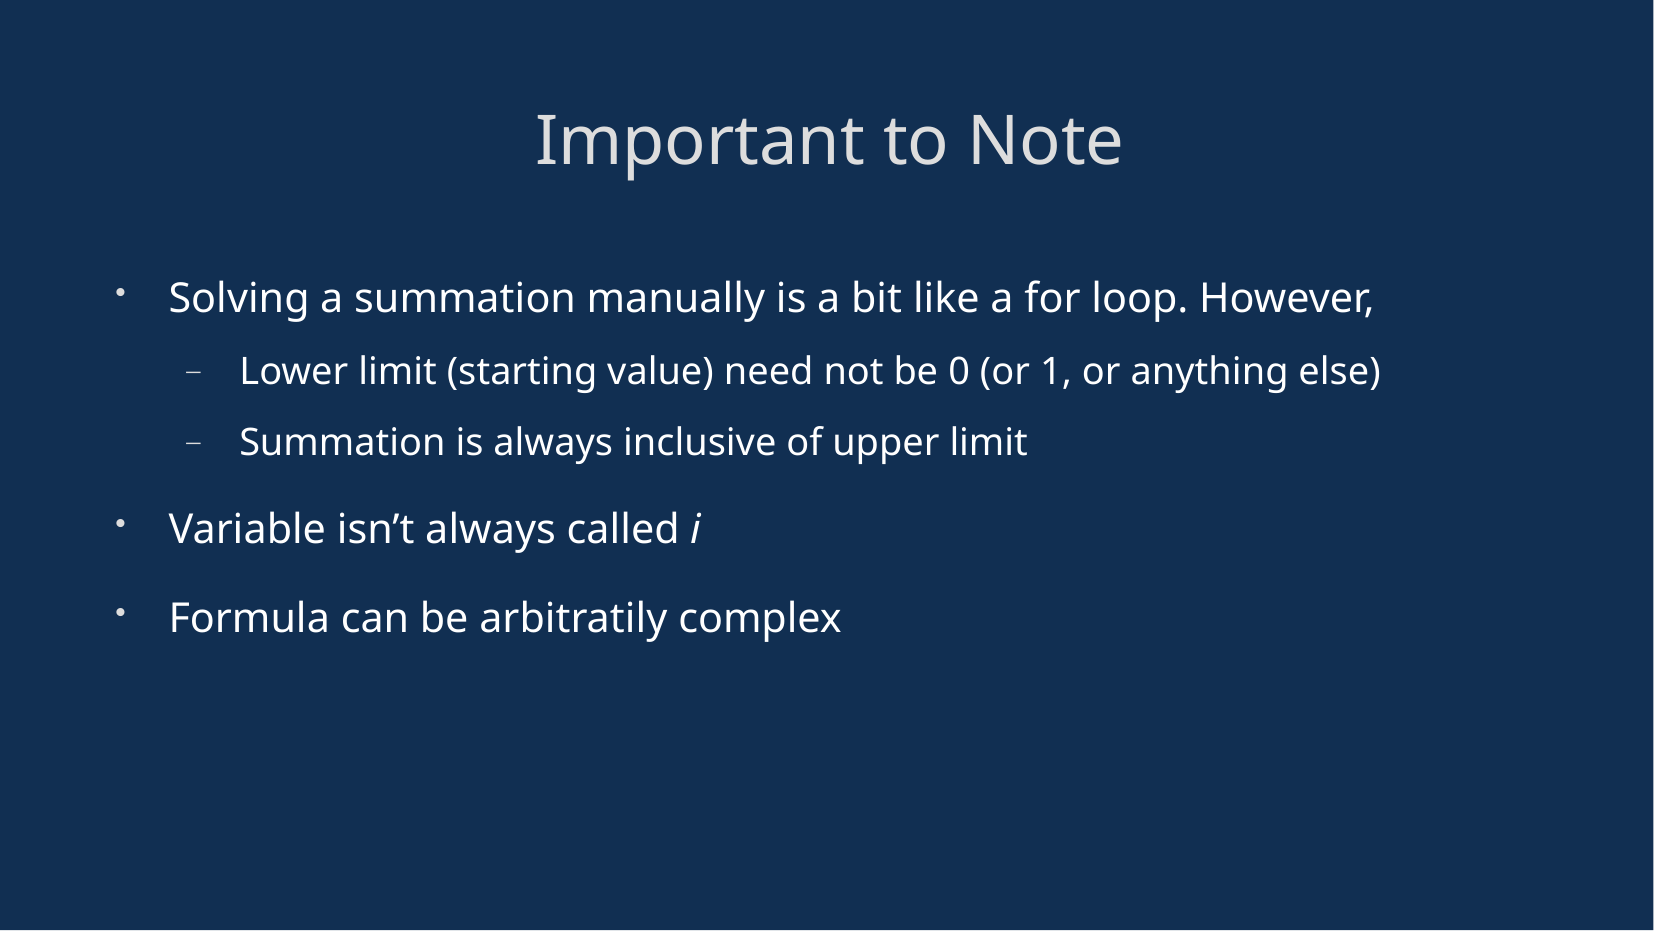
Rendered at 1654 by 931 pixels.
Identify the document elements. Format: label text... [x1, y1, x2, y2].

title Important to Note [97, 56, 1563, 220]
list Solving a summation manually is a bit like a for loop. However, Lower limit (starting value) need not be 0 (or 1, or anything else) Summation is always inclusive of upper limit Variable isn’t always called i Formula can be arbitratily complex [97, 268, 1563, 806]
